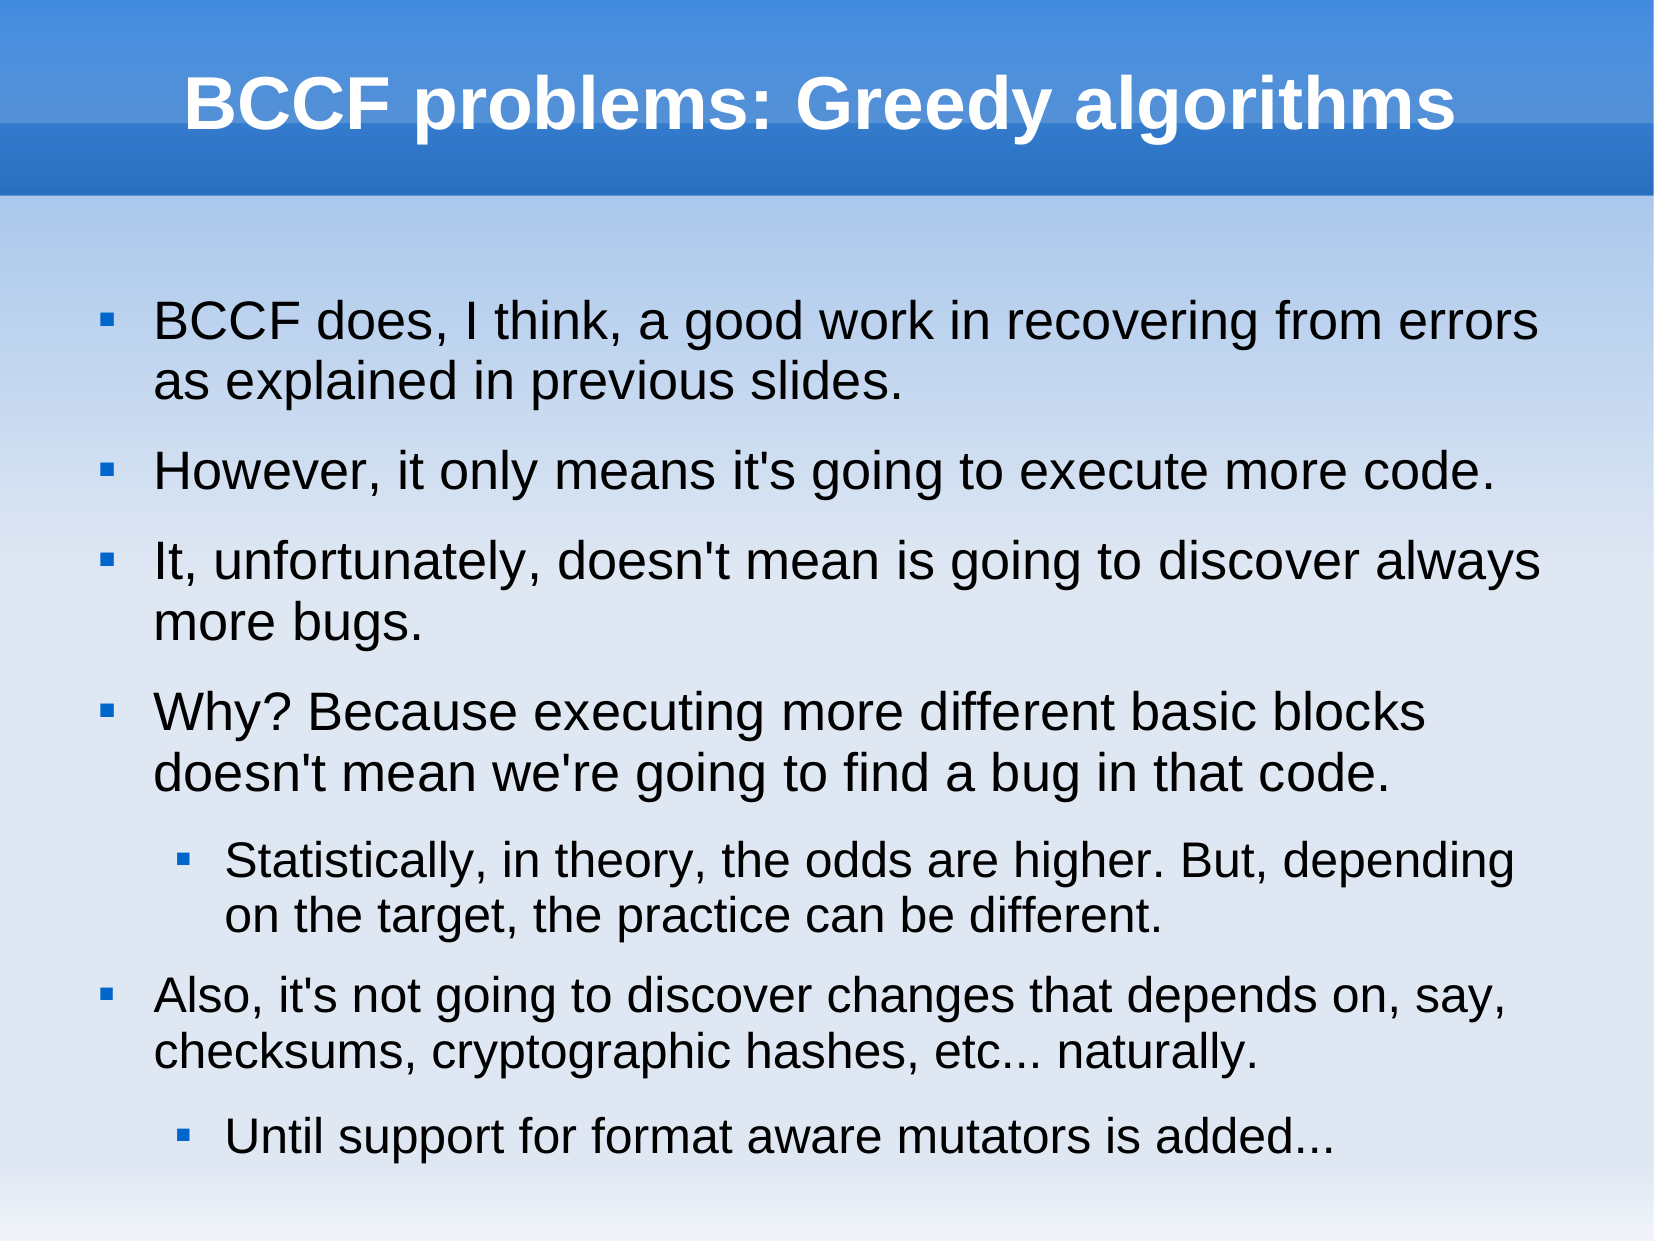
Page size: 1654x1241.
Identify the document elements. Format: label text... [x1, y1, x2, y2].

picture [0, 0, 1654, 1241]
title BCCF problems: Greedy algorithms [76, 0, 1565, 208]
list BCCF does, I think, a good work in recovering from errors as explained in previous slides. However, it only means it's going to execute more code. It, unfortunately, doesn't mean is going to discover always more bugs. Why? Because executing more different basic blocks doesn't mean we're going to find a bug in that code. Statistically, in theory, the odds are higher. But, depending on the target, the practice can be different. Also, it's not going to discover changes that depends on, say, checksums, cryptographic hashes, etc... naturally. Until support for format aware mutators is added... [82, 290, 1571, 1164]
